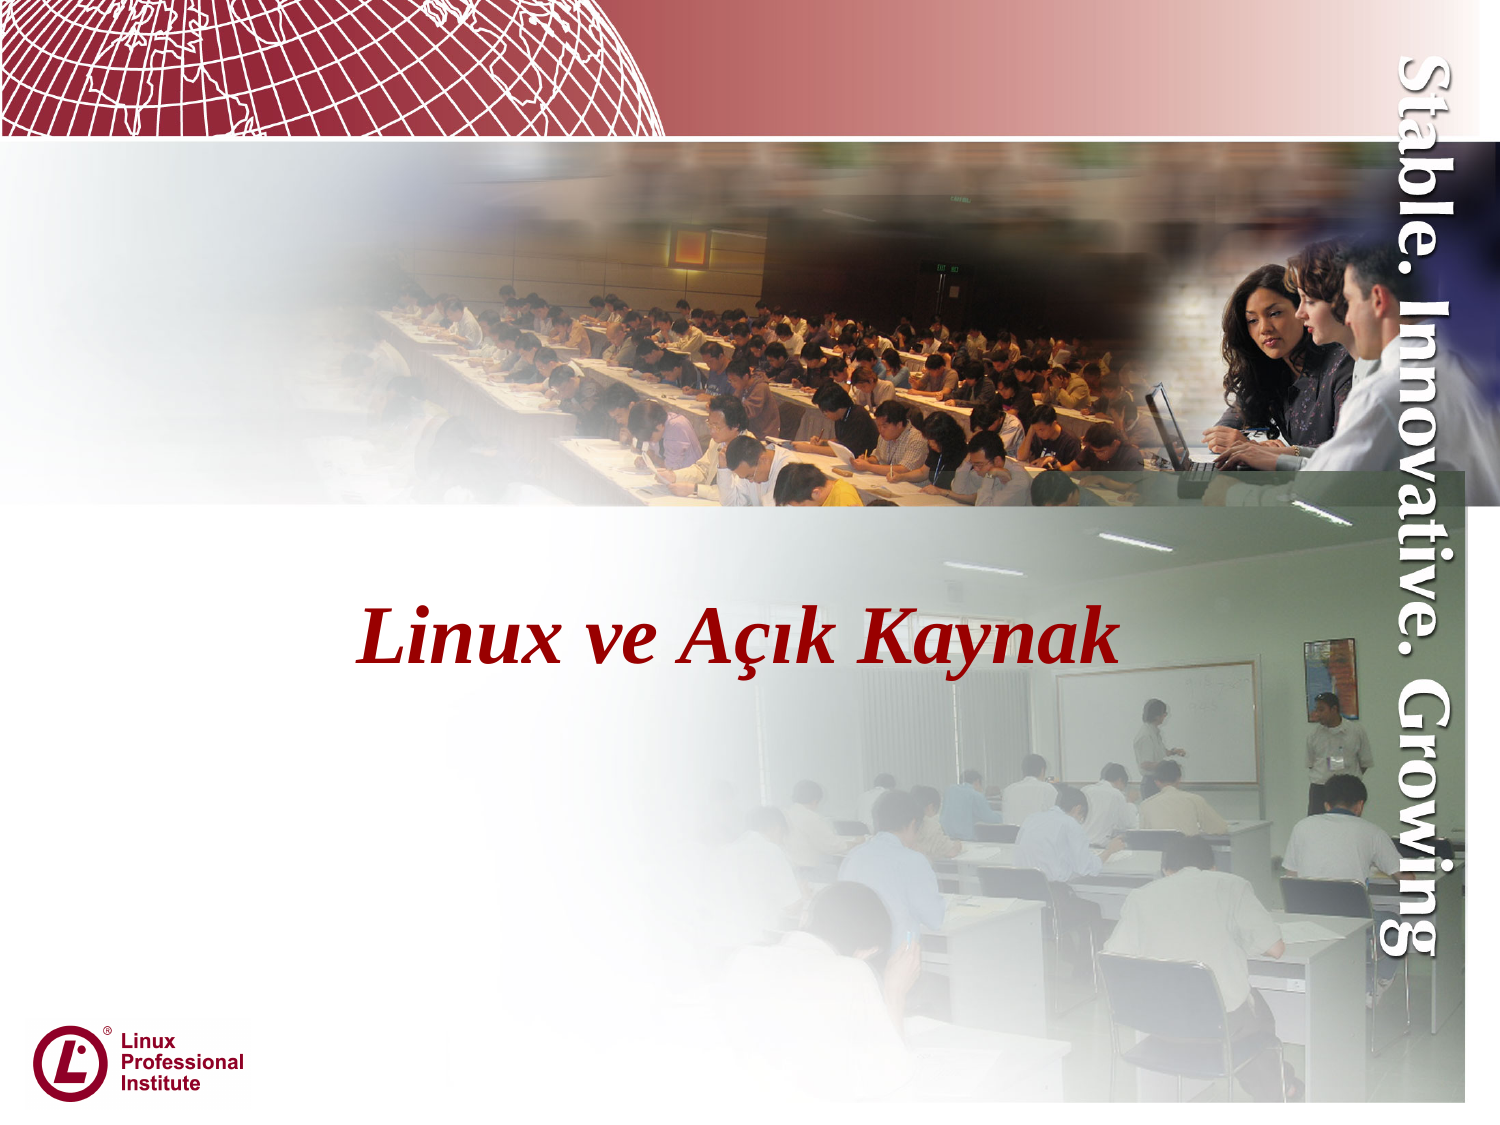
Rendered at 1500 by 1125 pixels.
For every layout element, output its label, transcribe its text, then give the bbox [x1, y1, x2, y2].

text_box Linux ve Açık Kaynak [199, 581, 1279, 691]
picture [0, 0, 1500, 1125]
